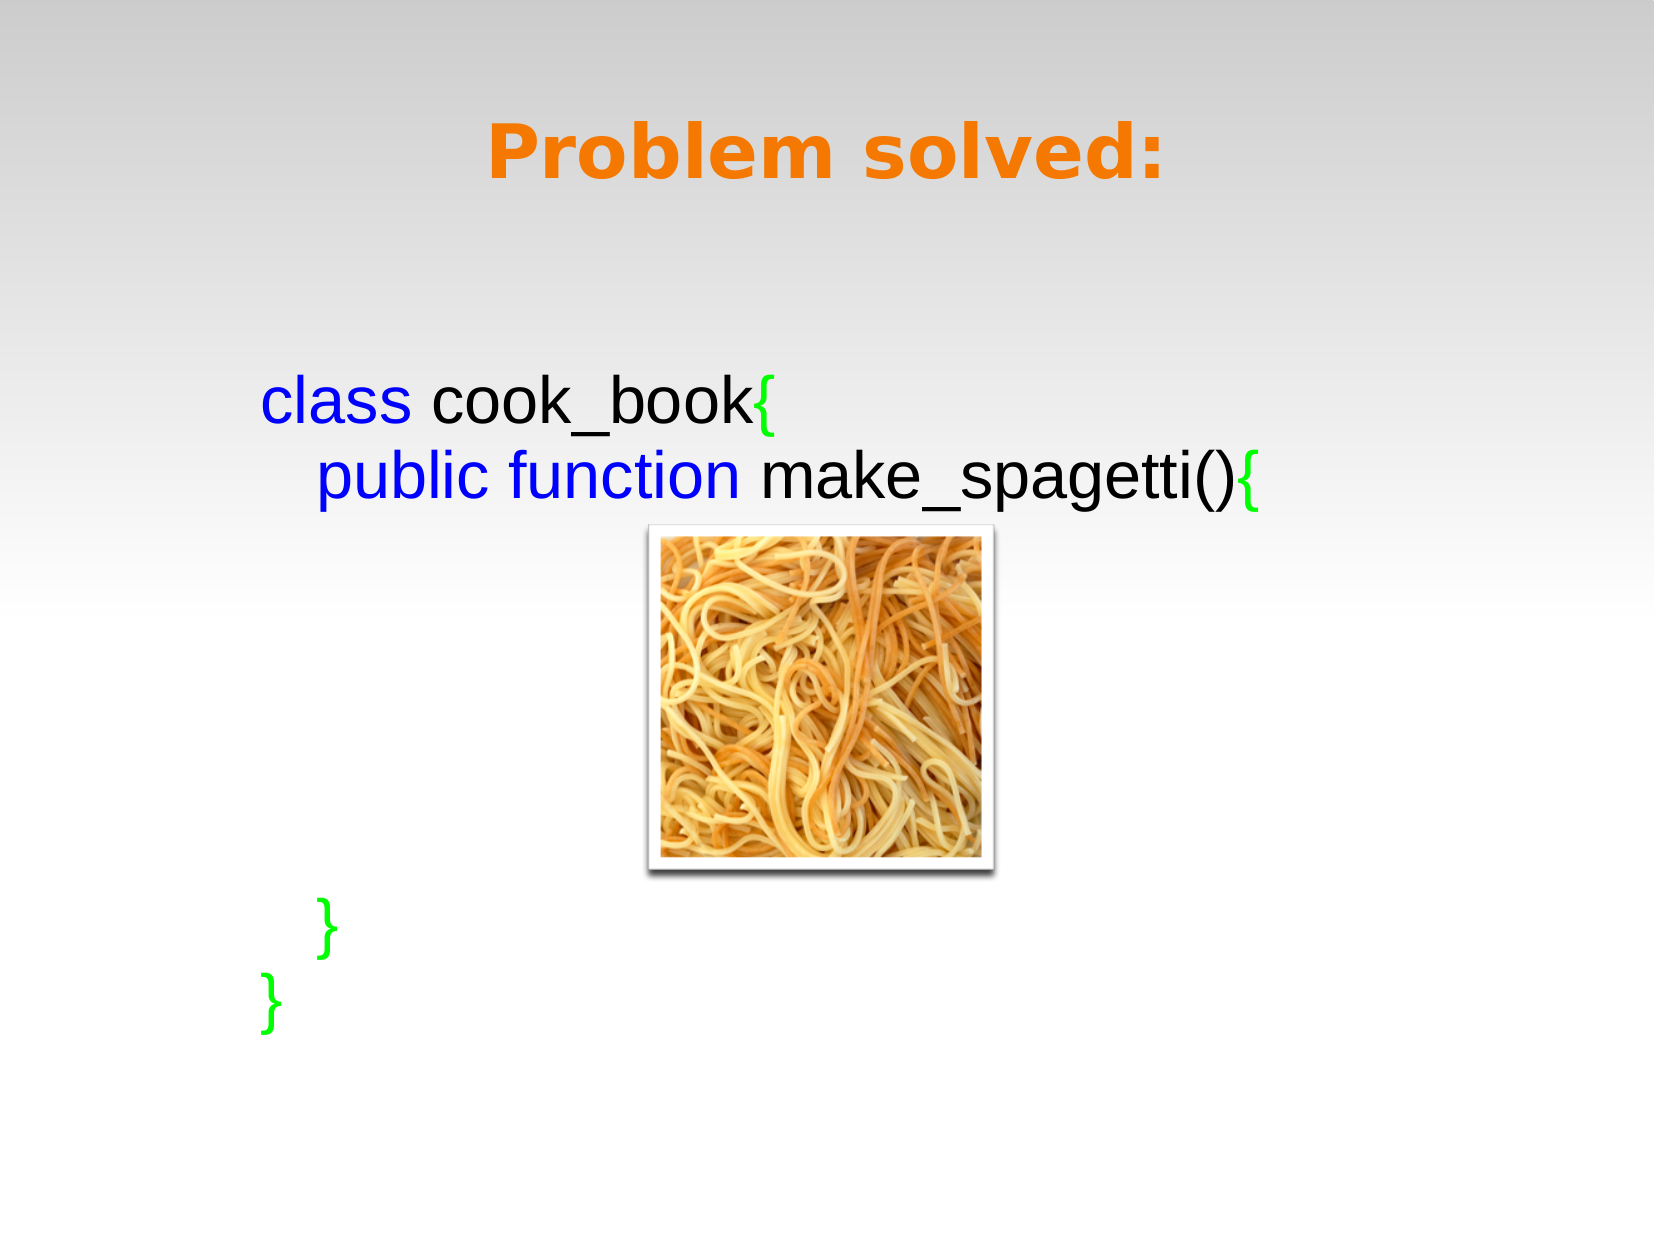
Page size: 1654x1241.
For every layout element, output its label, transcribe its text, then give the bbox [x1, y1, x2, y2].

subtitle class cook_book{ public function make_spagetti(){ } } [225, 297, 1571, 1102]
picture [642, 524, 1013, 895]
title Problem solved: [82, 56, 1571, 250]
